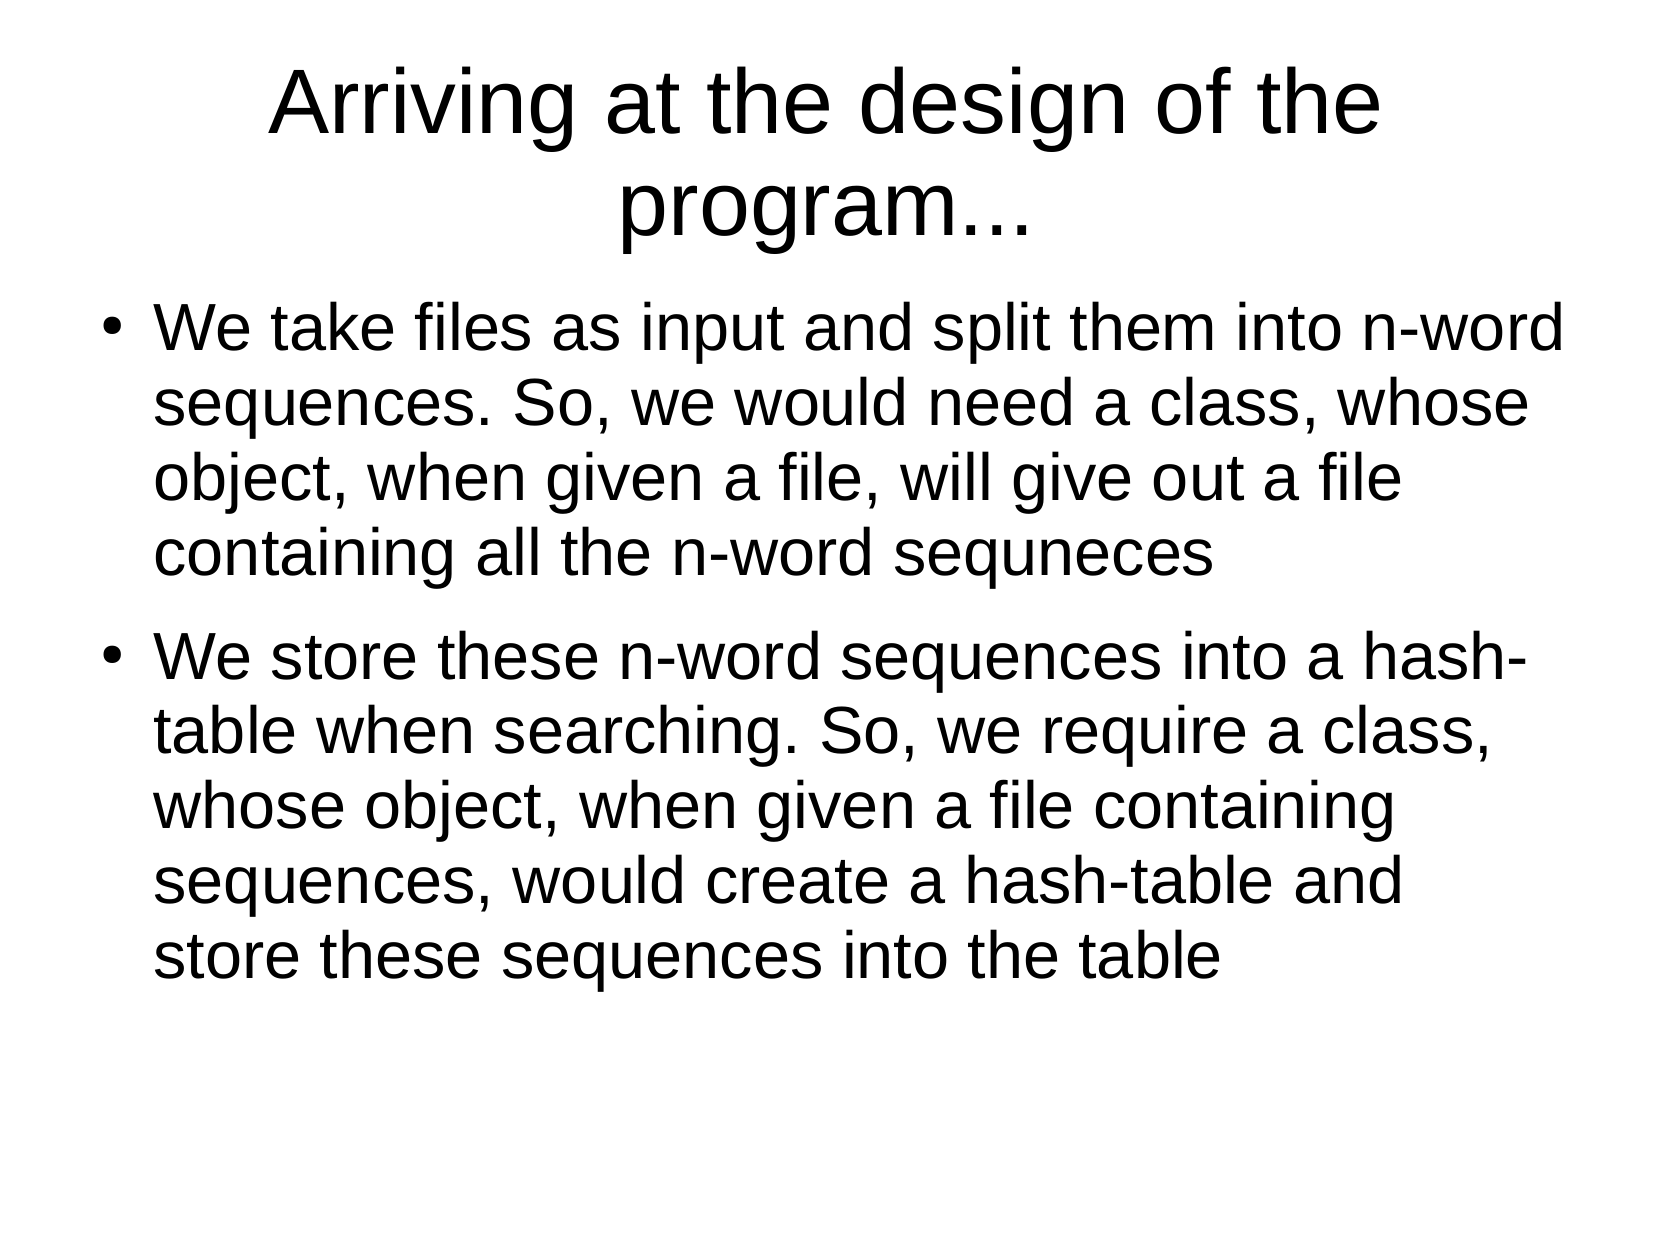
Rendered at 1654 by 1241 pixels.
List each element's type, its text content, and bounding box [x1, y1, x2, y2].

title Arriving at the design of the program... [82, 49, 1571, 257]
list We take files as input and split them into n-word sequences. So, we would need a class, whose object, when given a file, will give out a file containing all the n-word sequneces We store these n-word sequences into a hash-table when searching. So, we require a class, whose object, when given a file containing sequences, would create a hash-table and store these sequences into the table [82, 290, 1571, 1109]
